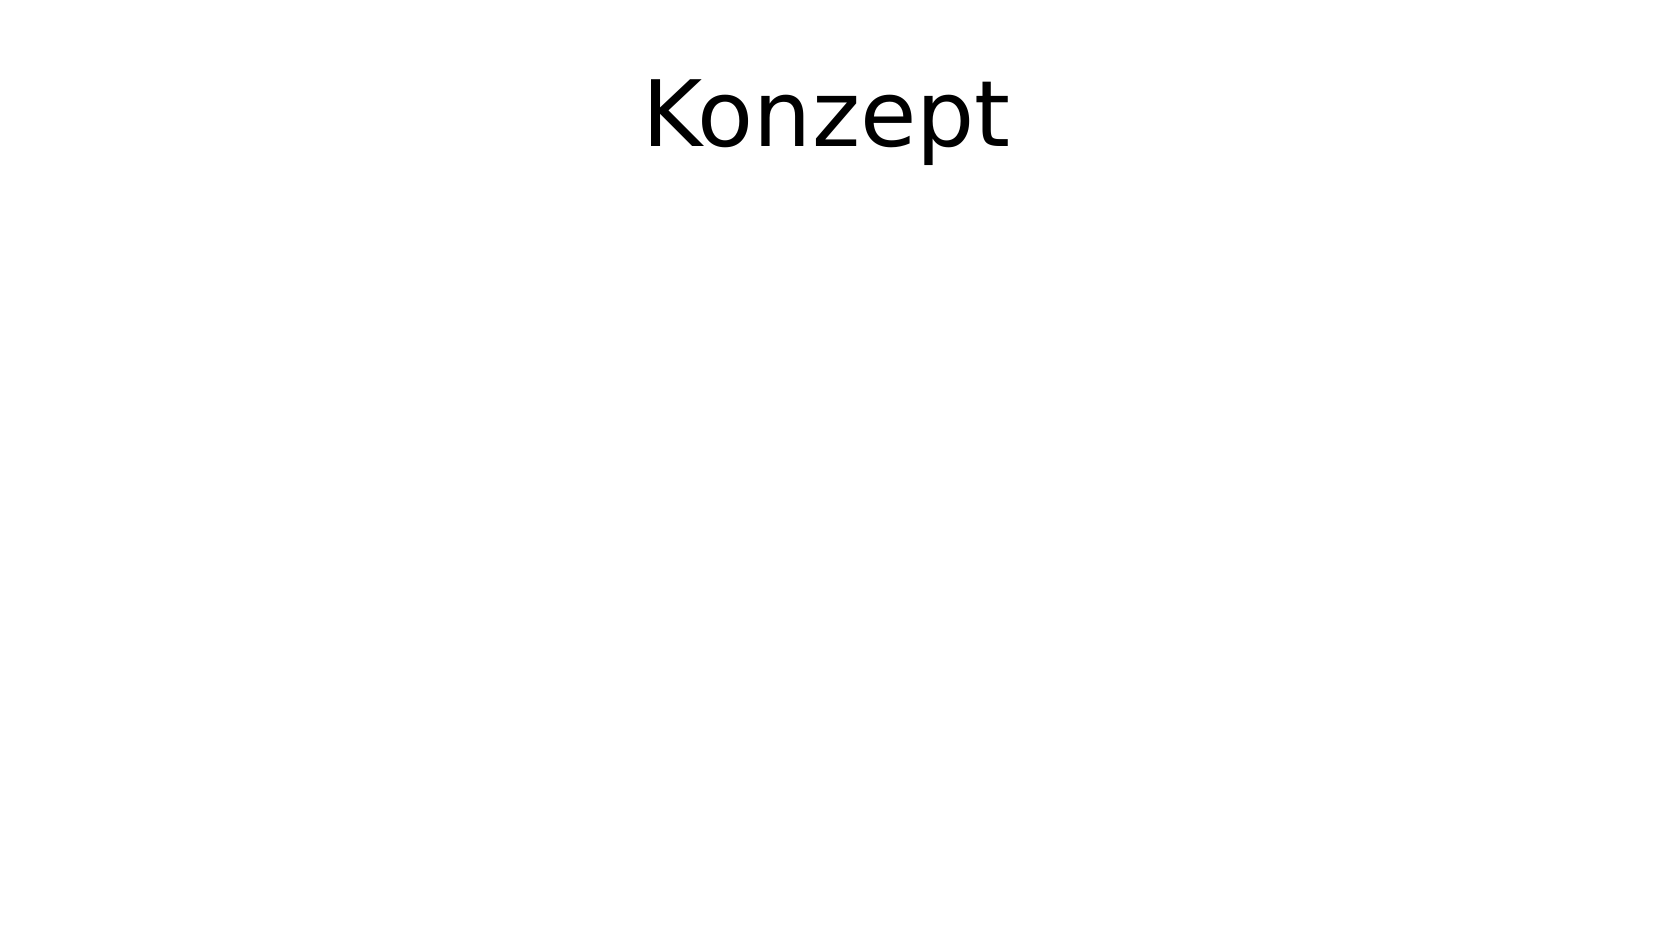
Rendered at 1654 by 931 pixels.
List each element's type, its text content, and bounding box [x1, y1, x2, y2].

title Konzept [82, 37, 1571, 193]
